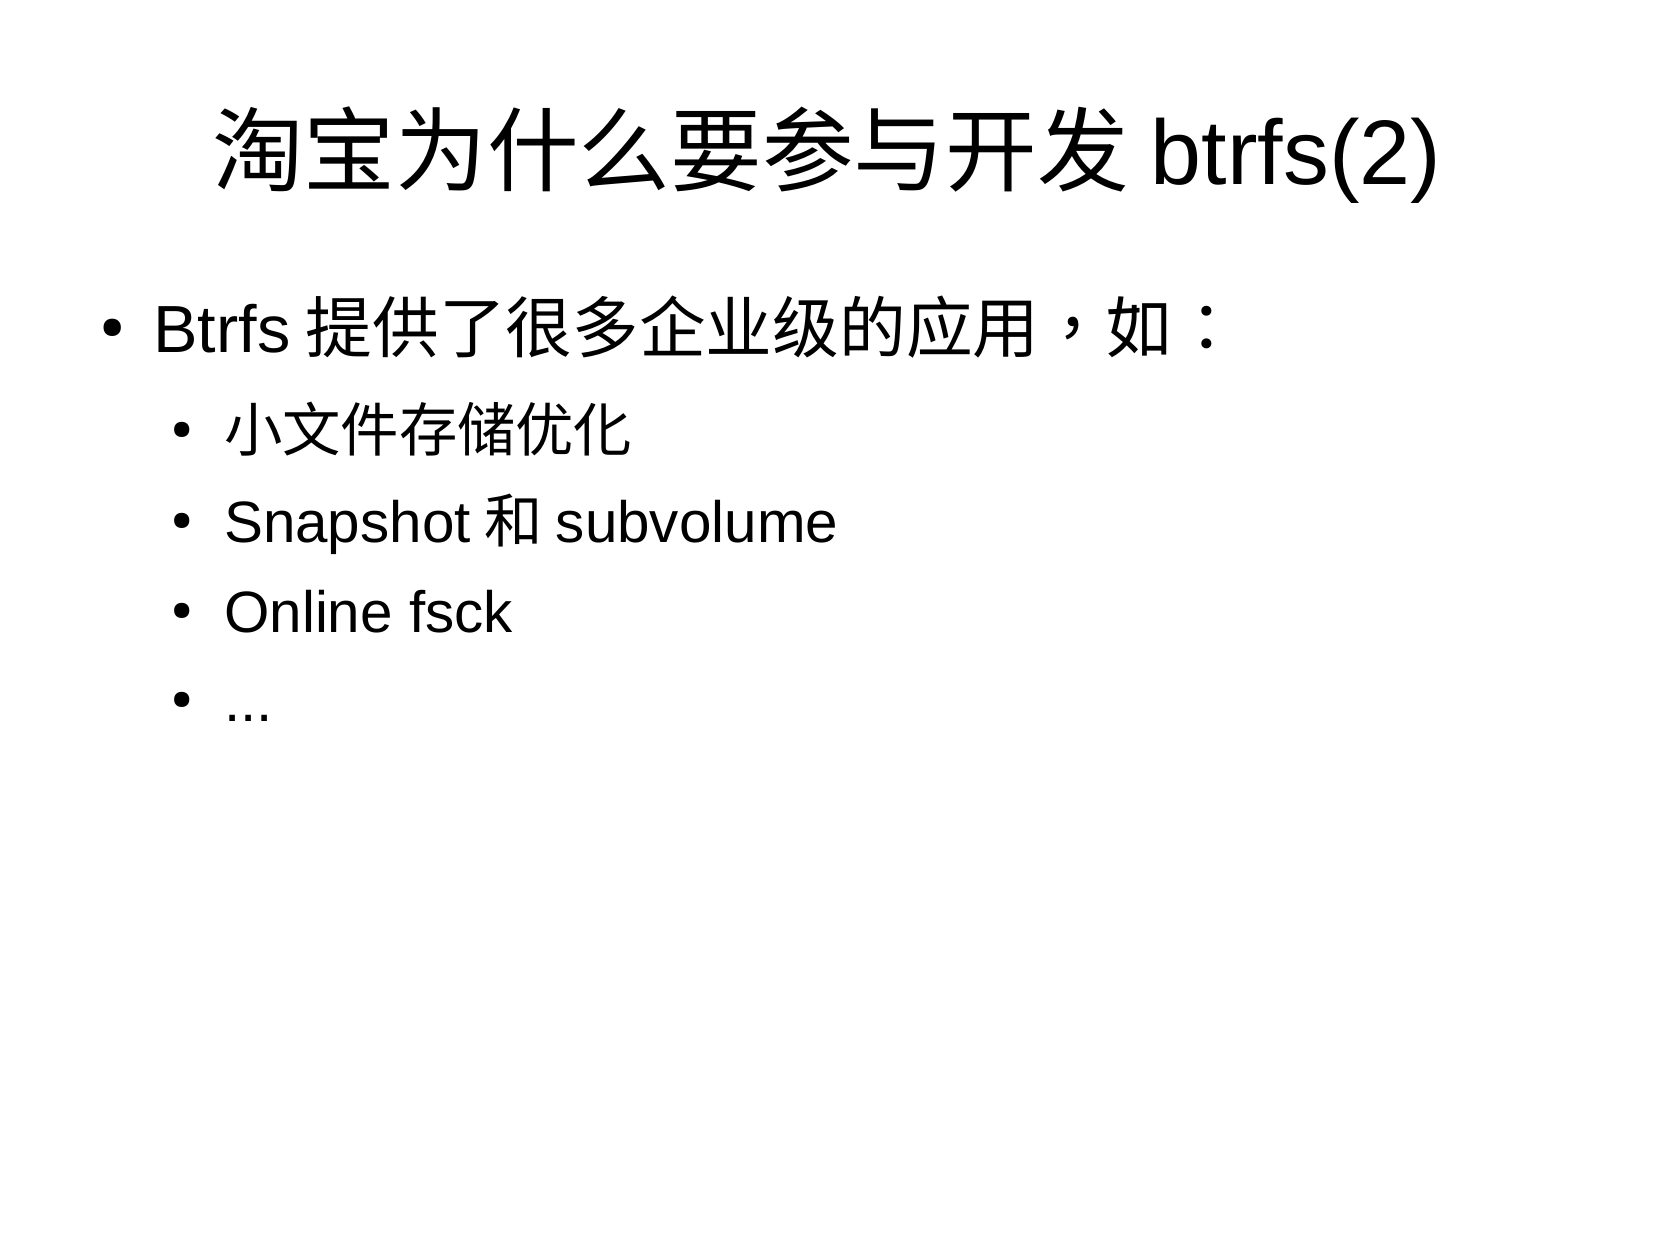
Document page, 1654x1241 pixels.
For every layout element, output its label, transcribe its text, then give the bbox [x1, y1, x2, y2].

title 淘宝为什么要参与开发btrfs(2) [82, 56, 1571, 250]
list Btrfs提供了很多企业级的应用，如： 小文件存储优化 Snapshot和subvolume Online fsck ... [82, 290, 1571, 1109]
